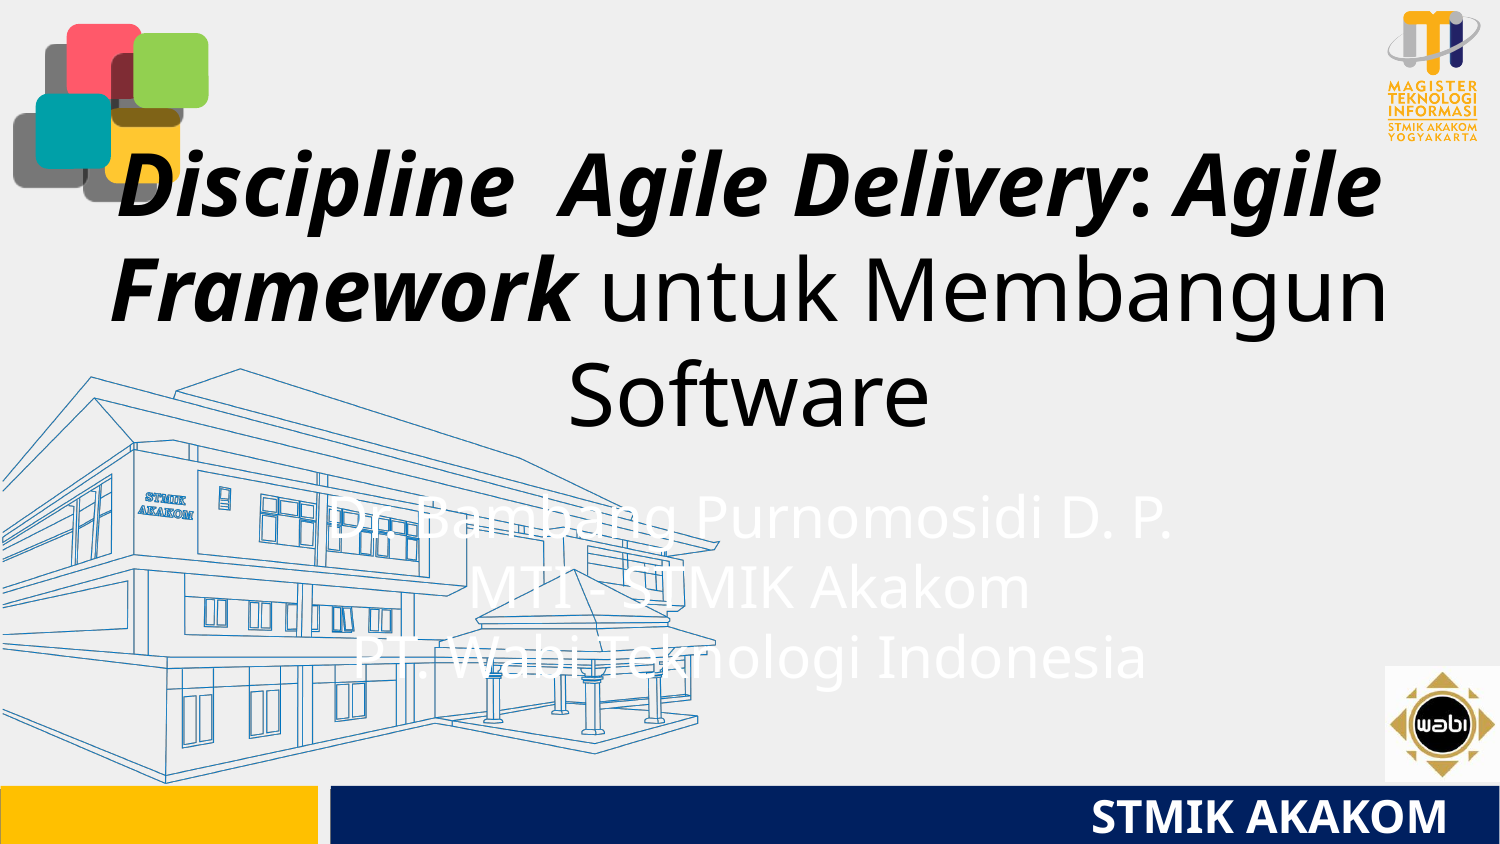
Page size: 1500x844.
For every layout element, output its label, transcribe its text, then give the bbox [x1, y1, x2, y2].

title Discipline Agile Delivery: Agile Framework untuk Membangun Software [51, 122, 1449, 459]
subtitle Dr. Bambang Purnomosidi D. P. MTI - STMIK Akakom PT. Wabi Teknologi Indonesia [51, 464, 1449, 595]
picture [1385, 666, 1500, 782]
picture [1338, 5, 1500, 150]
picture [0, 366, 722, 786]
